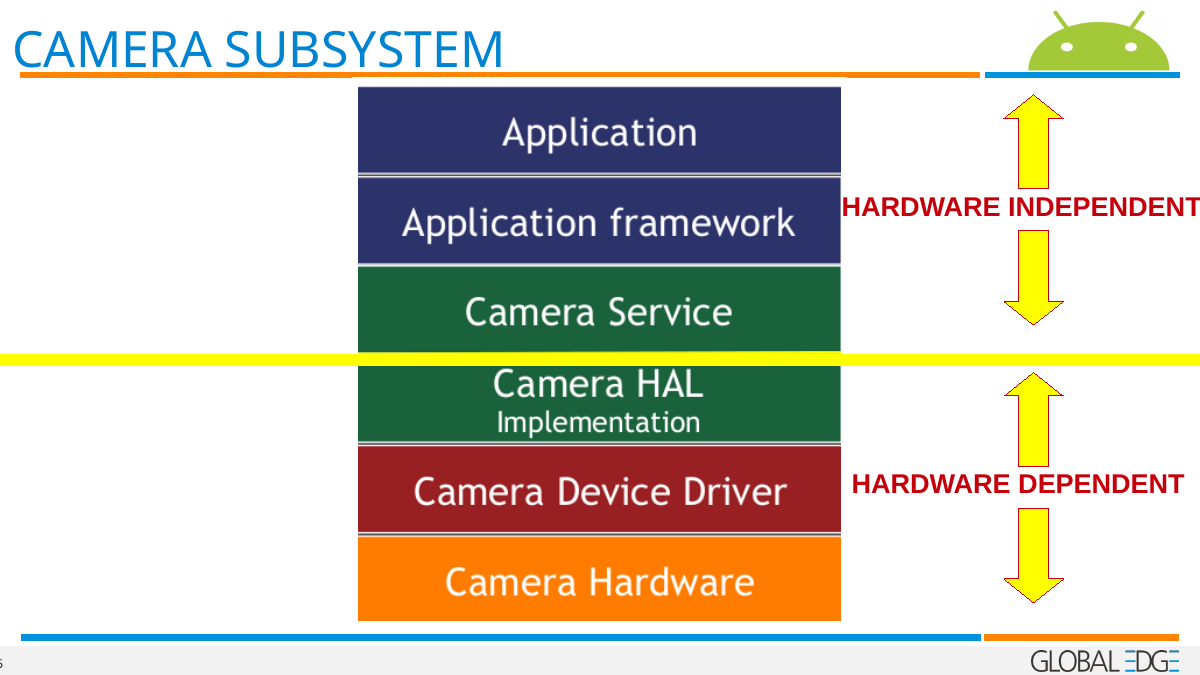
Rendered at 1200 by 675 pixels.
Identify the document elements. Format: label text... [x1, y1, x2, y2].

picture [1027, 10, 1170, 71]
text_box [1004, 508, 1064, 603]
picture [358, 86, 841, 354]
text_box HARDWARE INDEPENDENT [909, 165, 1134, 249]
text_box HARDWARE DEPENDENT [905, 442, 1131, 526]
picture [1031, 650, 1179, 672]
title CAMERA SUBSYSTEM [12, 18, 1088, 78]
text_box [1004, 372, 1064, 467]
text_box [1003, 94, 1064, 189]
picture [358, 366, 841, 621]
text_box [1004, 230, 1064, 325]
